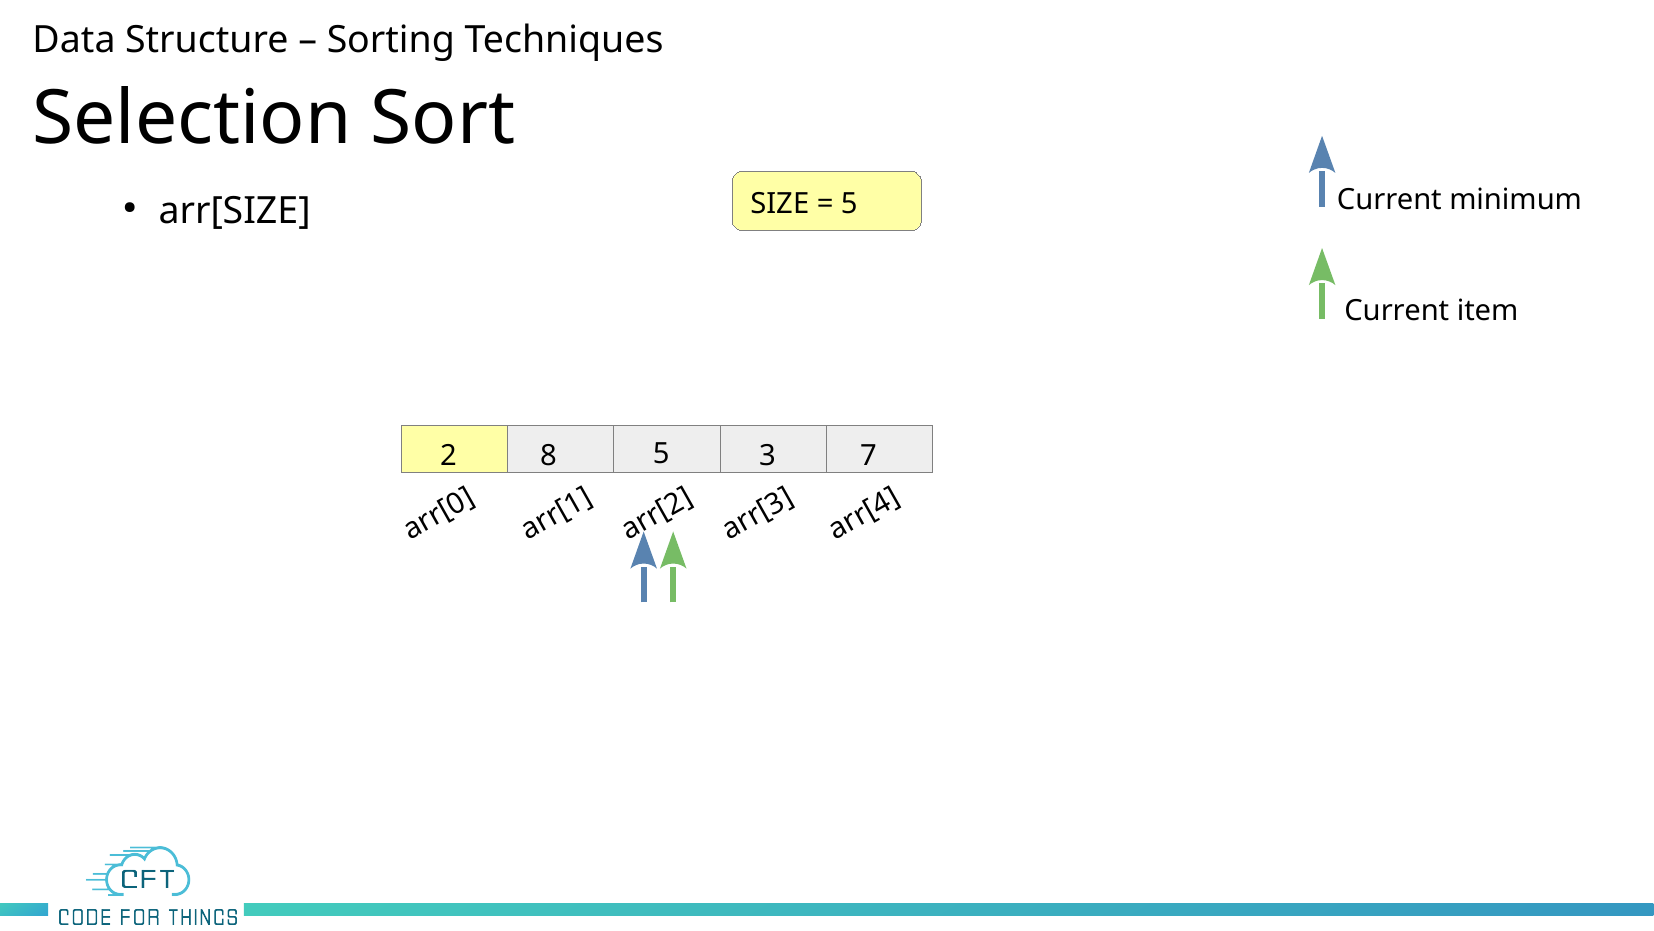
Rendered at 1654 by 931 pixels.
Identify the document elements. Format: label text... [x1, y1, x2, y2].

text_box 7 [845, 427, 912, 477]
text_box arr[1] [495, 450, 632, 587]
title Data Structure – Sorting Techniques Selection Sort [32, 12, 1184, 166]
text_box 2 [425, 427, 492, 477]
text_box arr[2] [596, 475, 733, 566]
text_box SIZE = 5 [735, 175, 916, 225]
text_box 8 [525, 427, 593, 477]
text_box arr[0] [377, 473, 519, 566]
text_box 5 [638, 425, 724, 475]
text_box arr[SIZE] [108, 176, 353, 243]
text_box [401, 425, 638, 473]
picture [59, 846, 237, 925]
text_box [732, 171, 922, 231]
text_box arr[3] [696, 450, 839, 566]
text_box 3 [744, 427, 793, 477]
text_box arr[4] [806, 450, 957, 587]
text_box [724, 425, 933, 473]
text_box Current minimum [1322, 171, 1611, 221]
text_box Current item [1329, 281, 1545, 331]
